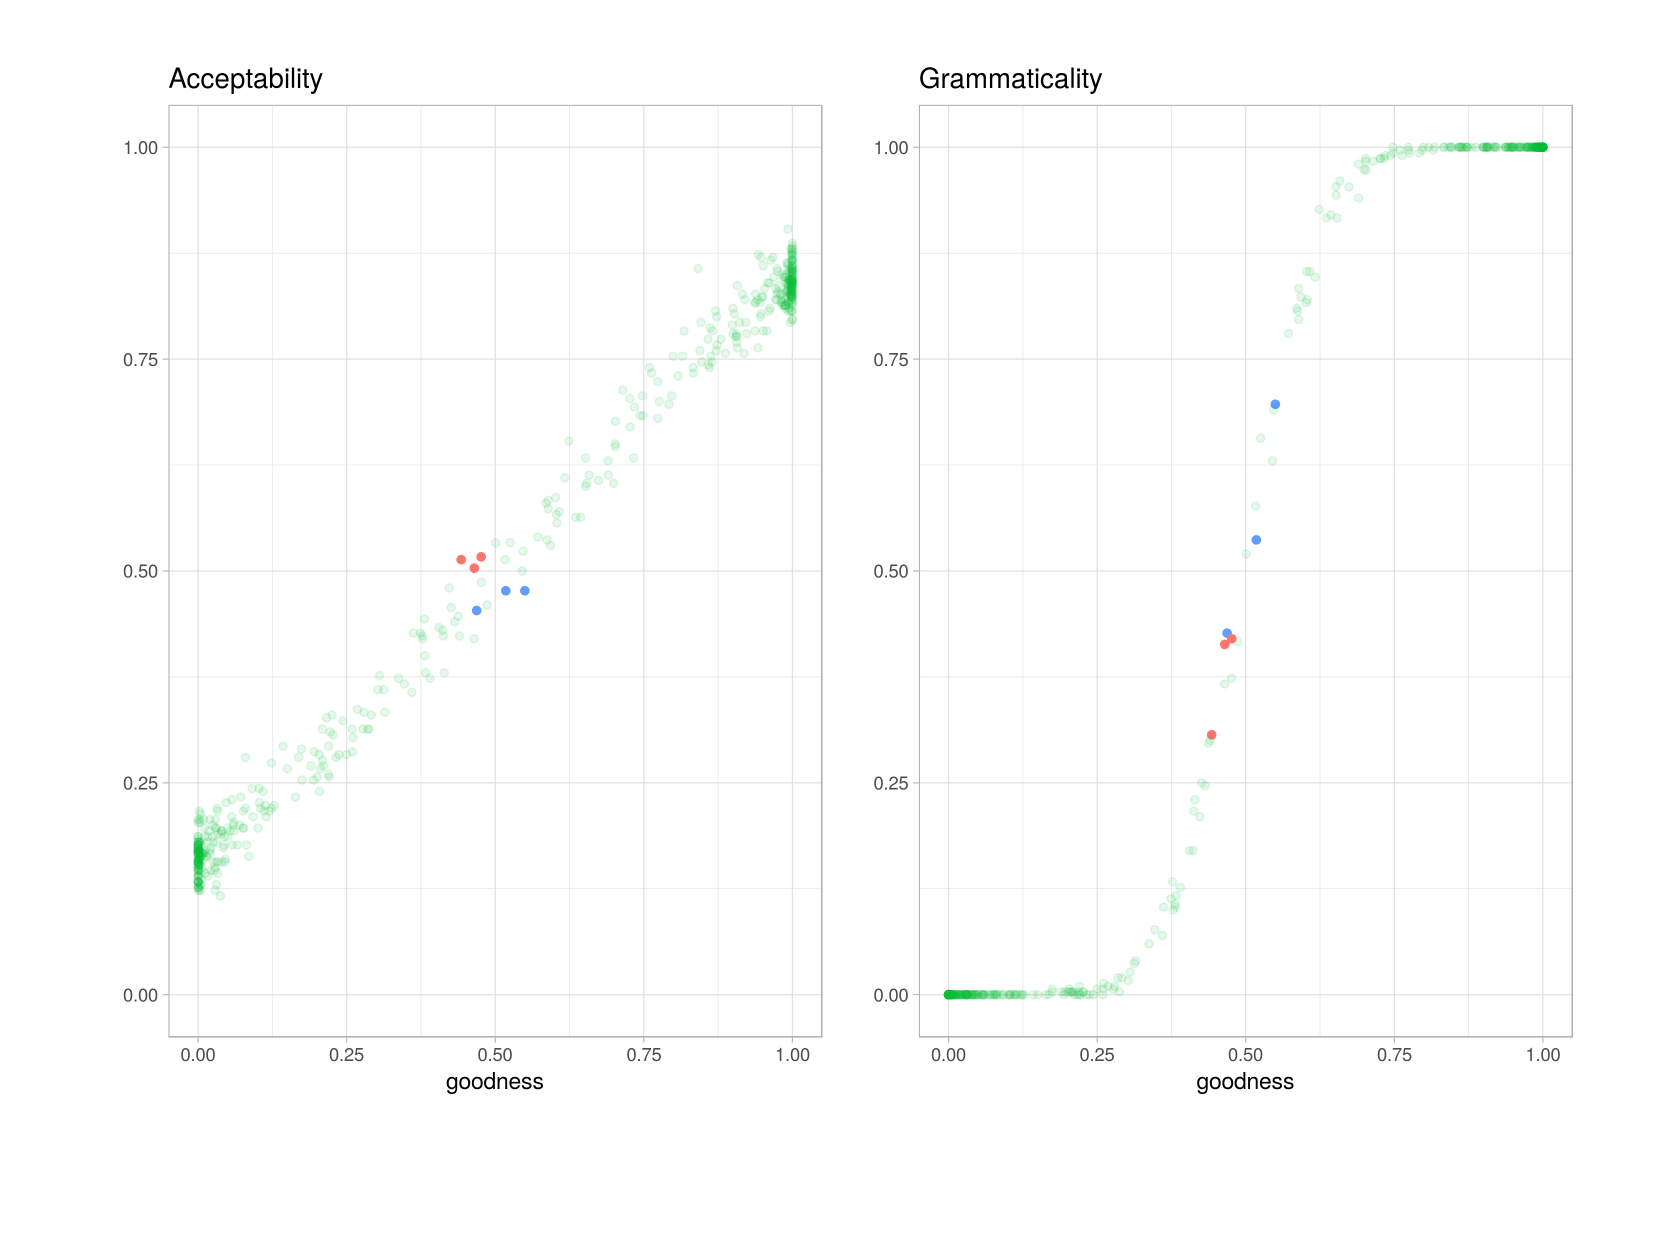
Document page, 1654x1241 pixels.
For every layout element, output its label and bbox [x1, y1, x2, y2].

picture [83, 56, 1584, 1107]
